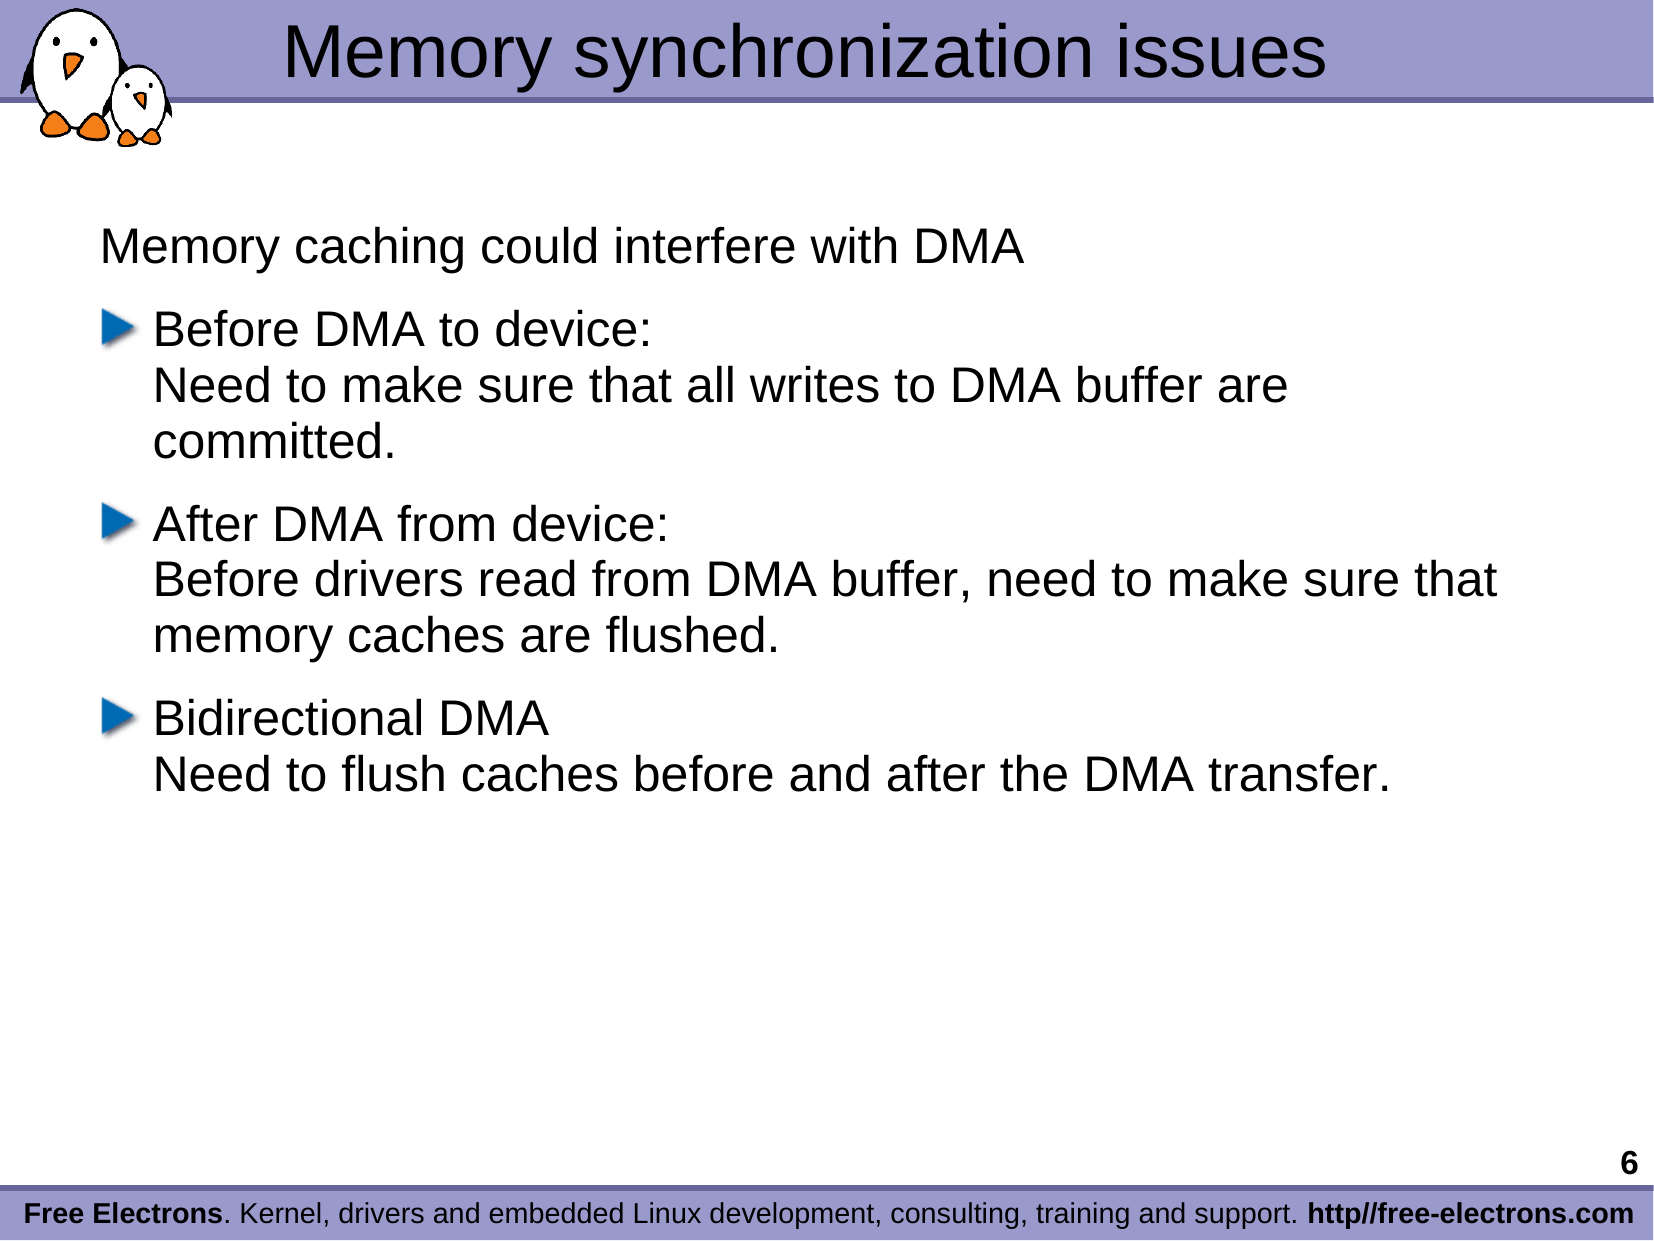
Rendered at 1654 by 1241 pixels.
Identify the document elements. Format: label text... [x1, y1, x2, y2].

list Memory caching could interfere with DMA Before DMA to device: Need to make sure that all writes to DMA buffer are committed. After DMA from device: Before drivers read from DMA buffer, need to make sure that memory caches are flushed. Bidirectional DMA Need to flush caches before and after the DMA transfer. [81, 218, 1534, 1069]
picture [20, 8, 172, 147]
title Memory synchronization issues [60, 0, 1551, 104]
